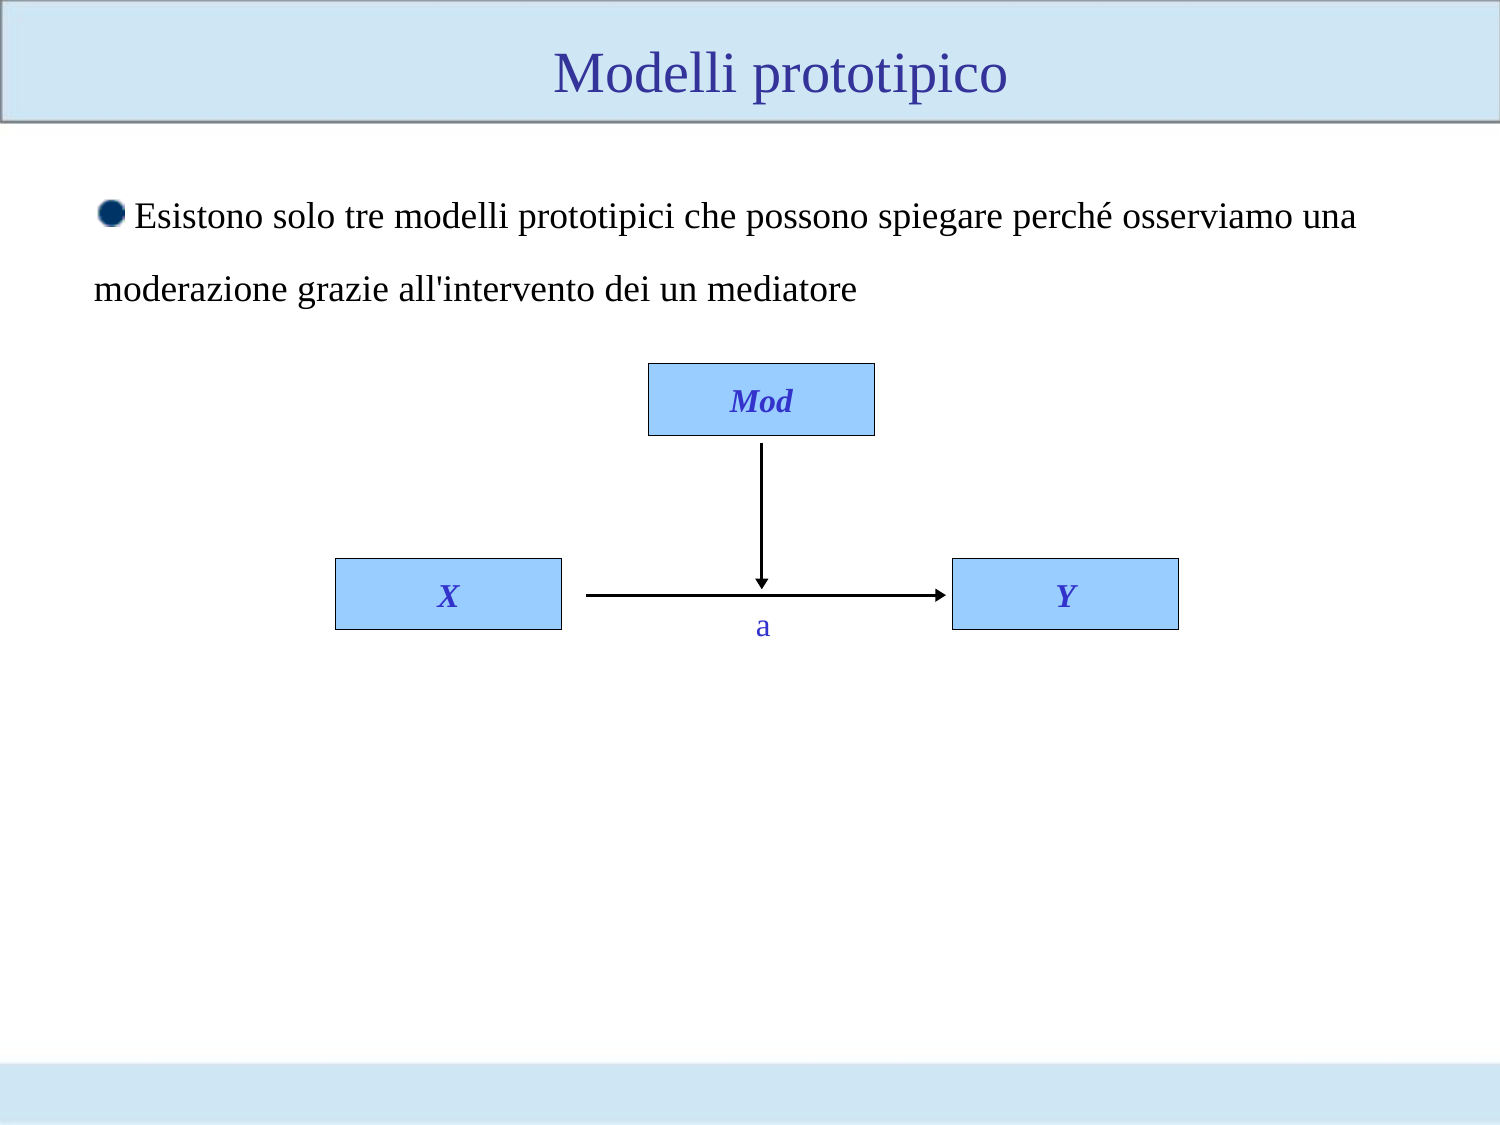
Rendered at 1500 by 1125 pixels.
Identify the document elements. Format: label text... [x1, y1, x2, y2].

text_box Y [952, 558, 1179, 630]
picture [94, 196, 125, 227]
title Modelli prototipico [249, 21, 1313, 117]
text_box X [335, 558, 562, 630]
picture [0, 0, 1500, 1125]
text_box Esistono solo tre modelli prototipici che possono spiegare perché osserviamo una moderazione grazie all'intervento dei un mediatore [79, 148, 1500, 317]
text_box a [666, 595, 860, 703]
text_box Mod [648, 363, 875, 436]
